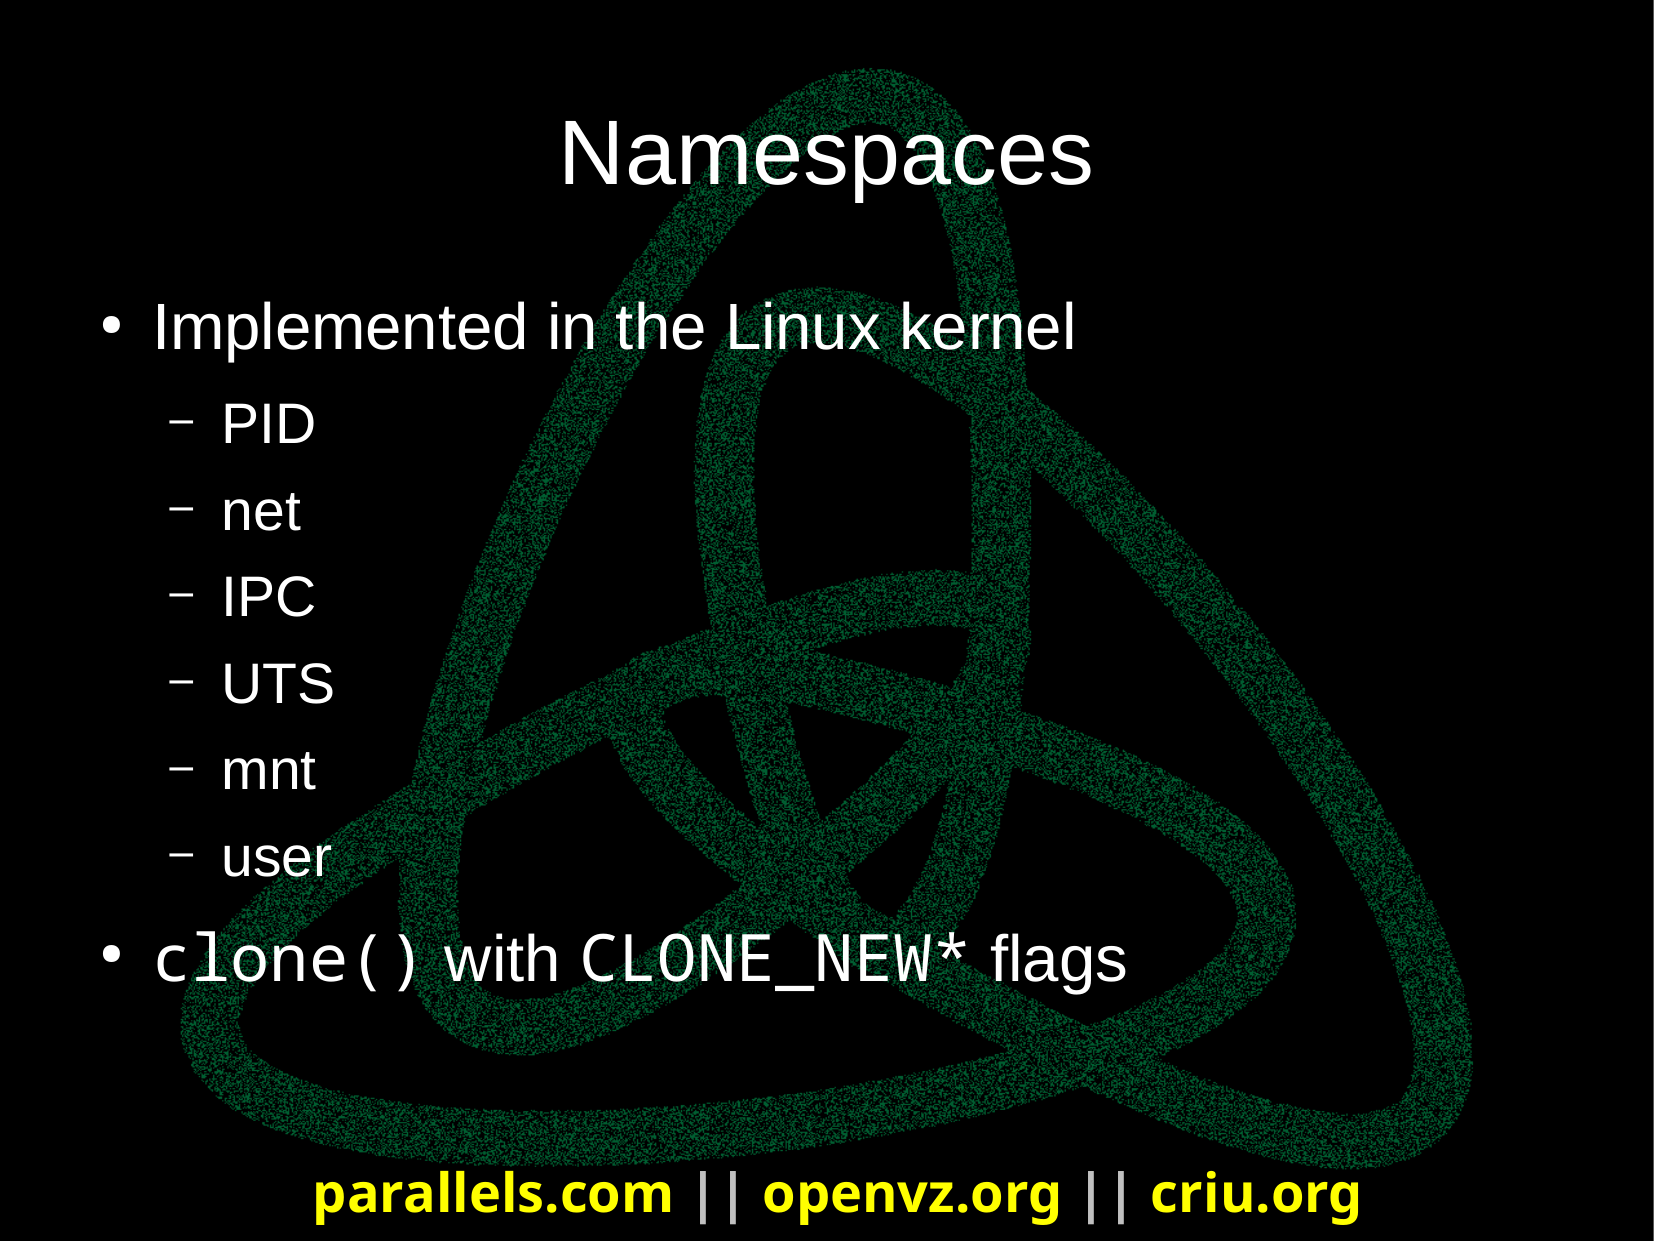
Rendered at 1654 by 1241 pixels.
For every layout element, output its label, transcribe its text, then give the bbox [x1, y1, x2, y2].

list Implemented in the Linux kernel PID net IPC UTS mnt user clone() with CLONE_NEW* flags [82, 290, 1538, 1010]
title Namespaces [82, 49, 1571, 257]
picture [0, 0, 1654, 1241]
